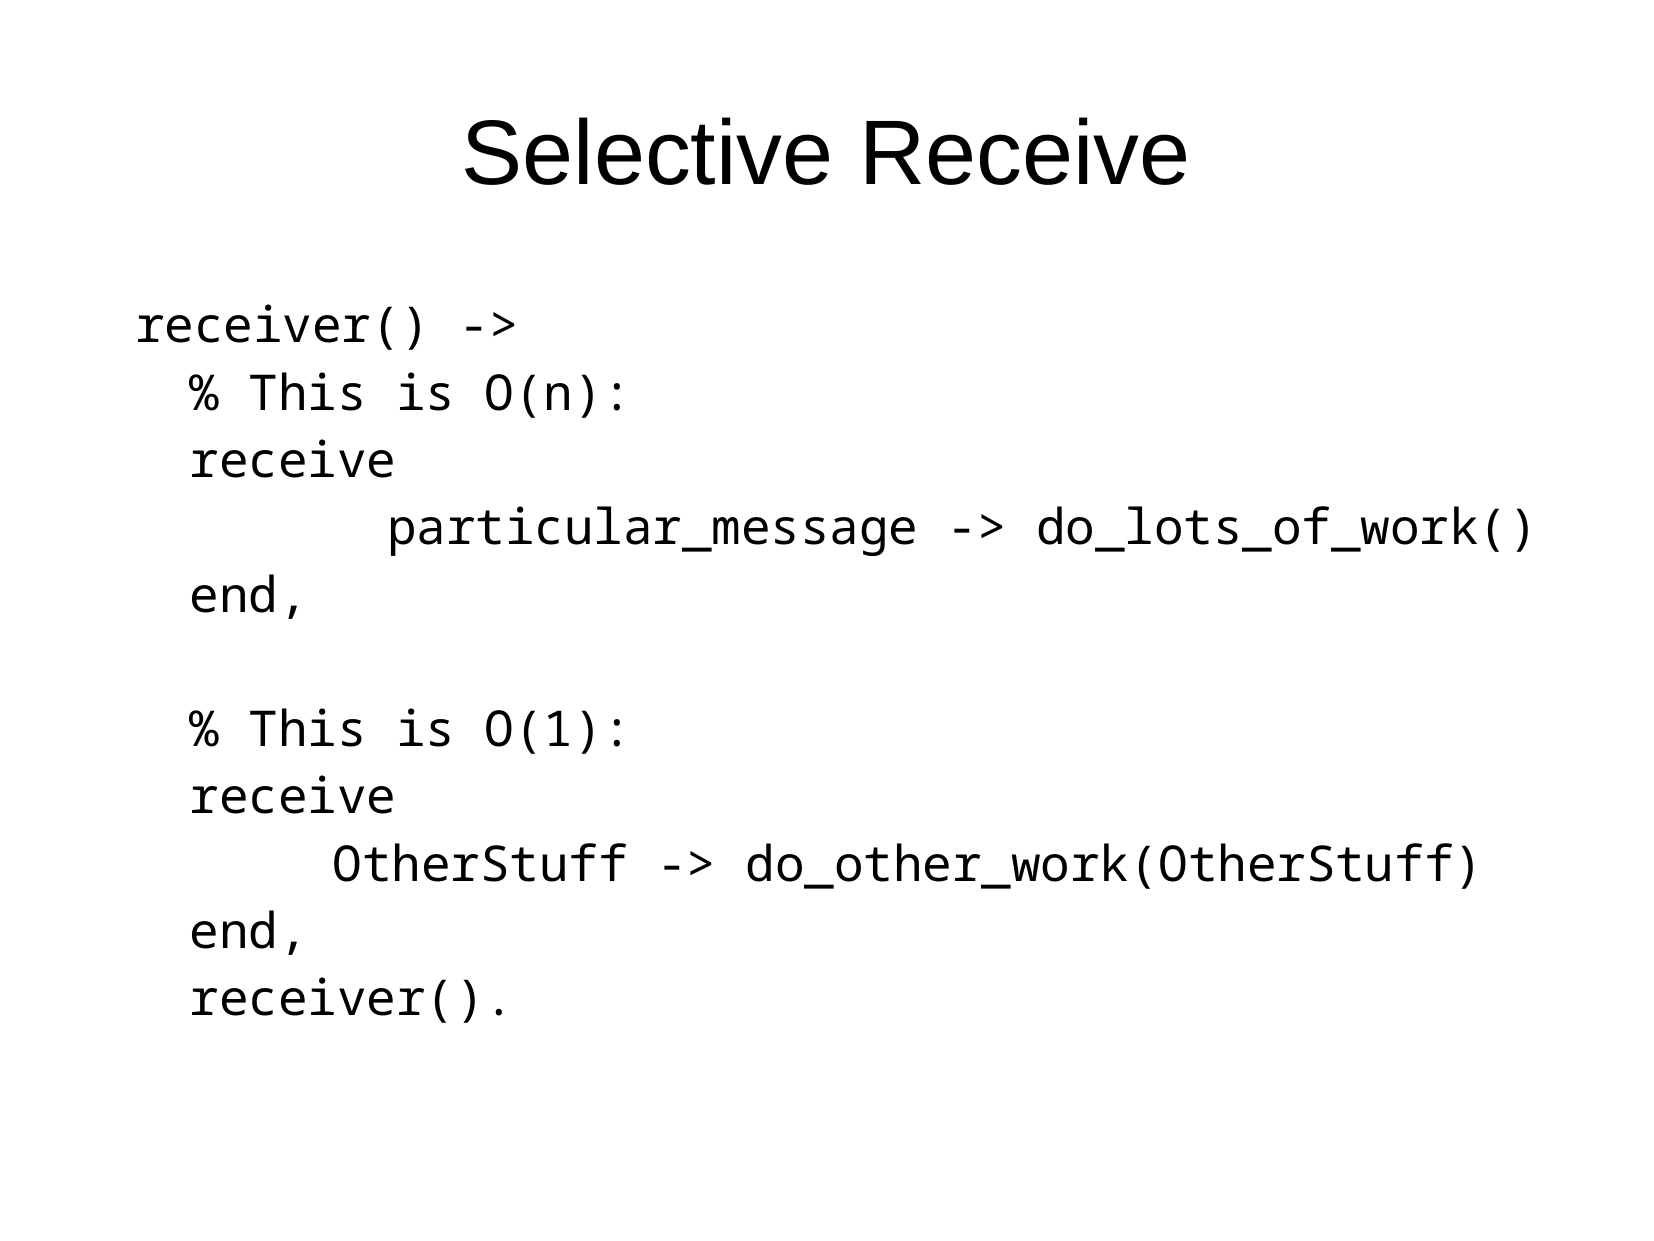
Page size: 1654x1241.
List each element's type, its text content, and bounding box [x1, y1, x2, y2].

list receiver() -> % This is O(n): receive particular_message -> do_lots_of_work() end, % This is O(1): receive OtherStuff -> do_other_work(OtherStuff) end, receiver(). [82, 290, 1571, 1109]
title Selective Receive [82, 49, 1571, 257]
